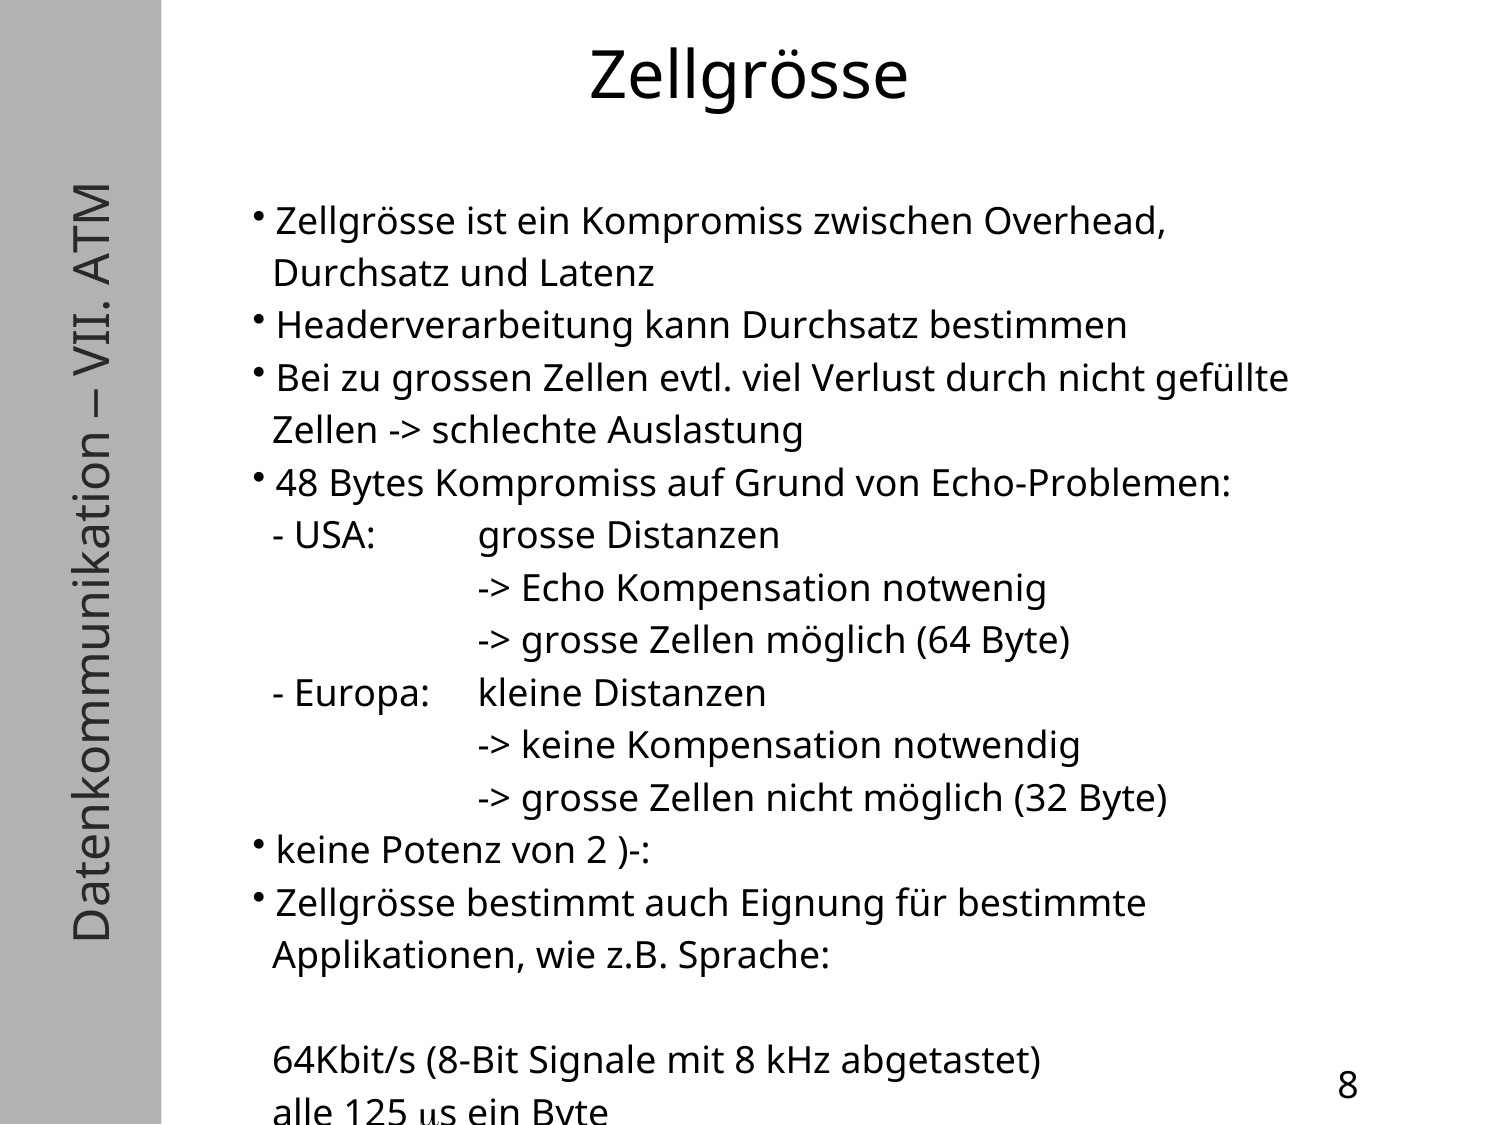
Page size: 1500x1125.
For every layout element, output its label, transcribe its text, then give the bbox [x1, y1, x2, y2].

text_box Zellgrösse ist ein Kompromiss zwischen Overhead, Durchsatz und Latenz Headerverarbeitung kann Durchsatz bestimmen Bei zu grossen Zellen evtl. viel Verlust durch nicht gefüllte Zellen -> schlechte Auslastung 48 Bytes Kompromiss auf Grund von Echo-Problemen: - USA: grosse Distanzen -> Echo Kompensation notwenig -> grosse Zellen möglich (64 Byte) - Europa: kleine Distanzen -> keine Kompensation notwendig -> grosse Zellen nicht möglich (32 Byte) keine Potenz von 2 )-: Zellgrösse bestimmt auch Eignung für bestimmte Applikationen, wie z.B. Sprache: 64Kbit/s (8-Bit Signale mit 8 kHz abgetastet) alle 125 ms ein Byte bei Zellgrösse von 1000 Bytes -> 125ms Latenz bevor Zelle abgeschickt werden kann [237, 187, 1449, 1104]
text_box [212, 162, 1461, 311]
text_box Zellgrösse [289, 25, 1211, 120]
text_box [0, 0, 161, 1124]
text_box Datenkommunikation – VII. ATM [48, 1, 130, 1125]
text_box <number> [1337, 1054, 1500, 1109]
